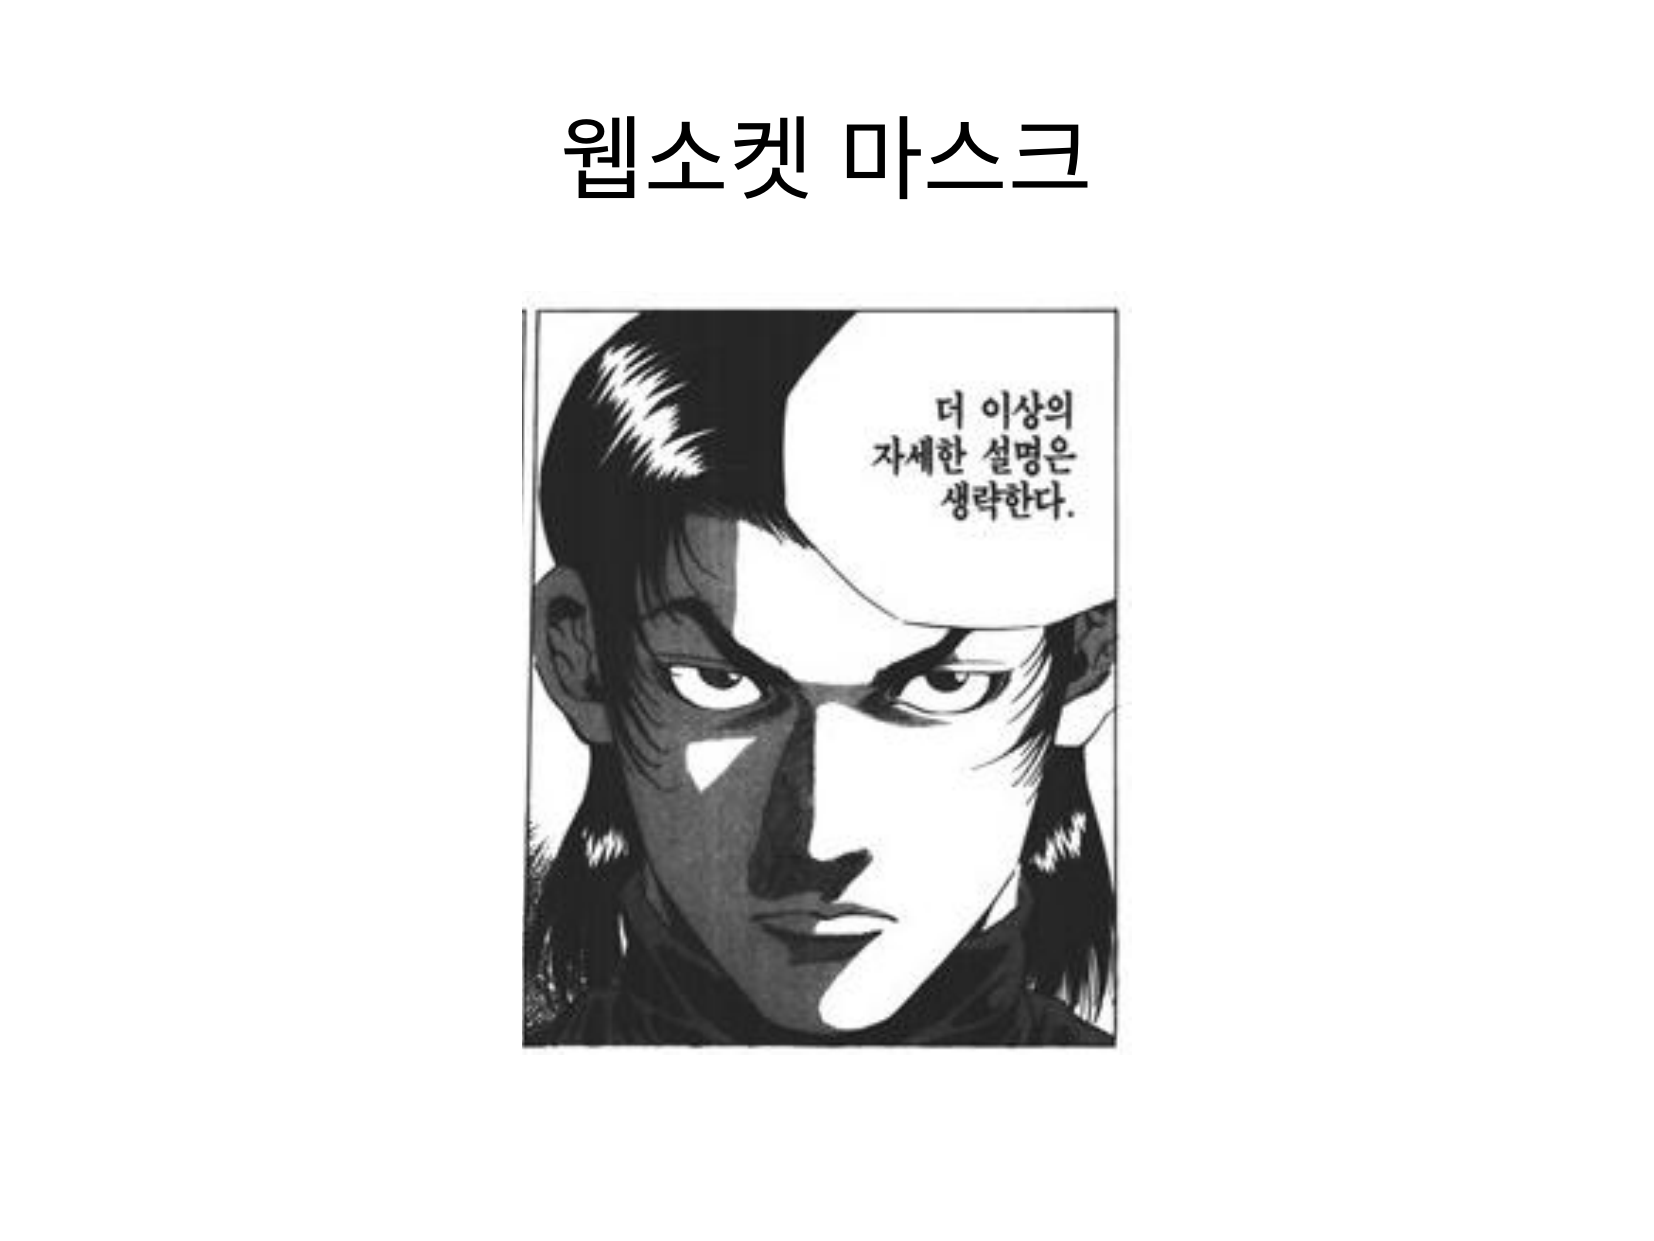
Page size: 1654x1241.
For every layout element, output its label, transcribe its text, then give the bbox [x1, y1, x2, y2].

picture [522, 291, 1132, 1055]
title 웹소켓 마스크 [82, 49, 1571, 257]
